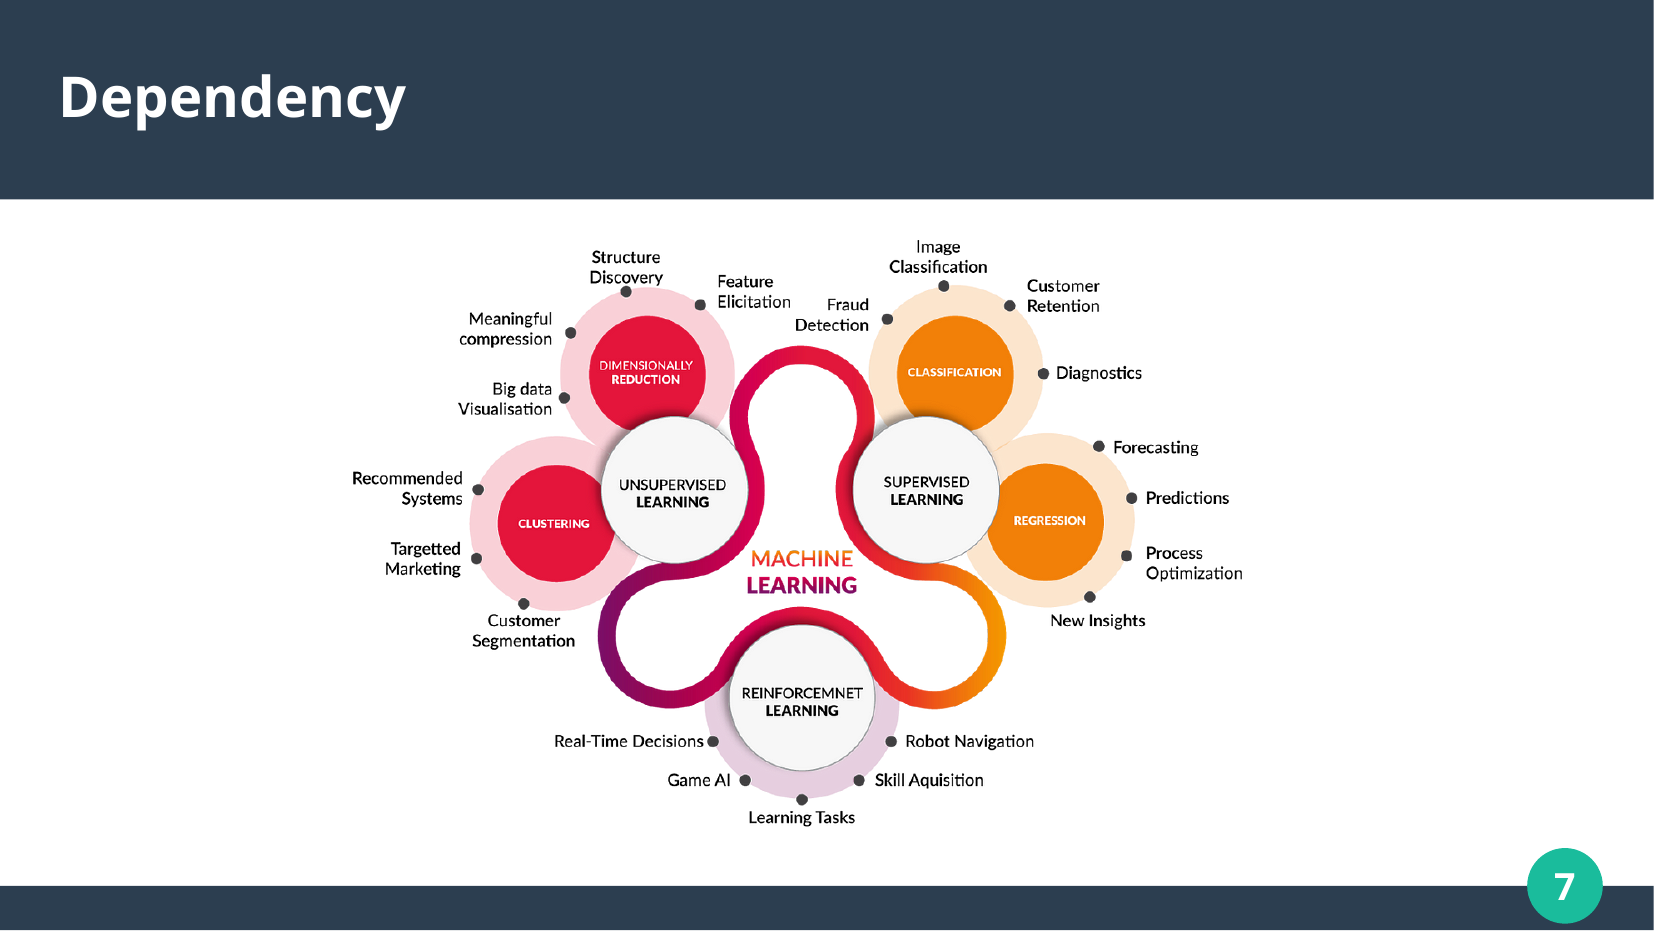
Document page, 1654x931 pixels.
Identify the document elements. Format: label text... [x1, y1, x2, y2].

picture [337, 224, 1256, 847]
title Dependency [59, 37, 1595, 155]
